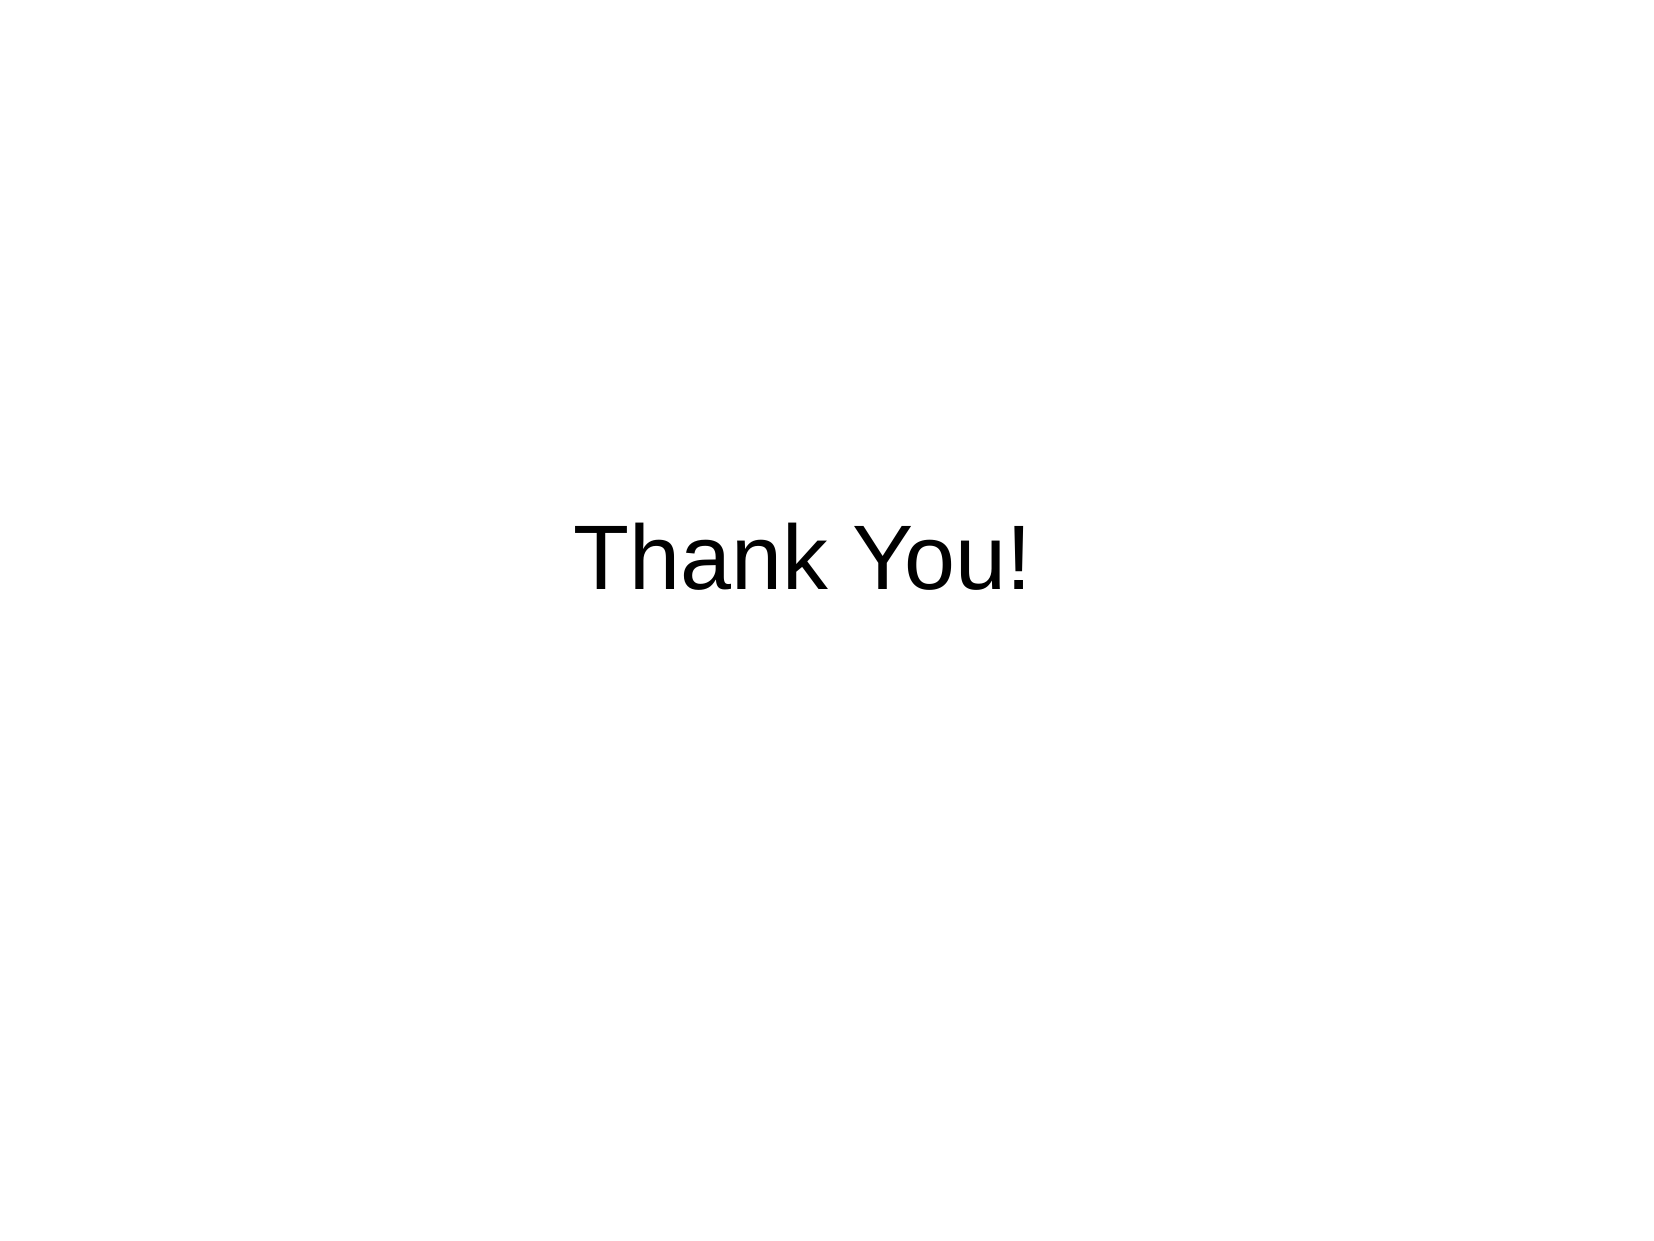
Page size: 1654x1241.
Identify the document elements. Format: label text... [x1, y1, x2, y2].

title Thank You! [59, 454, 1548, 662]
